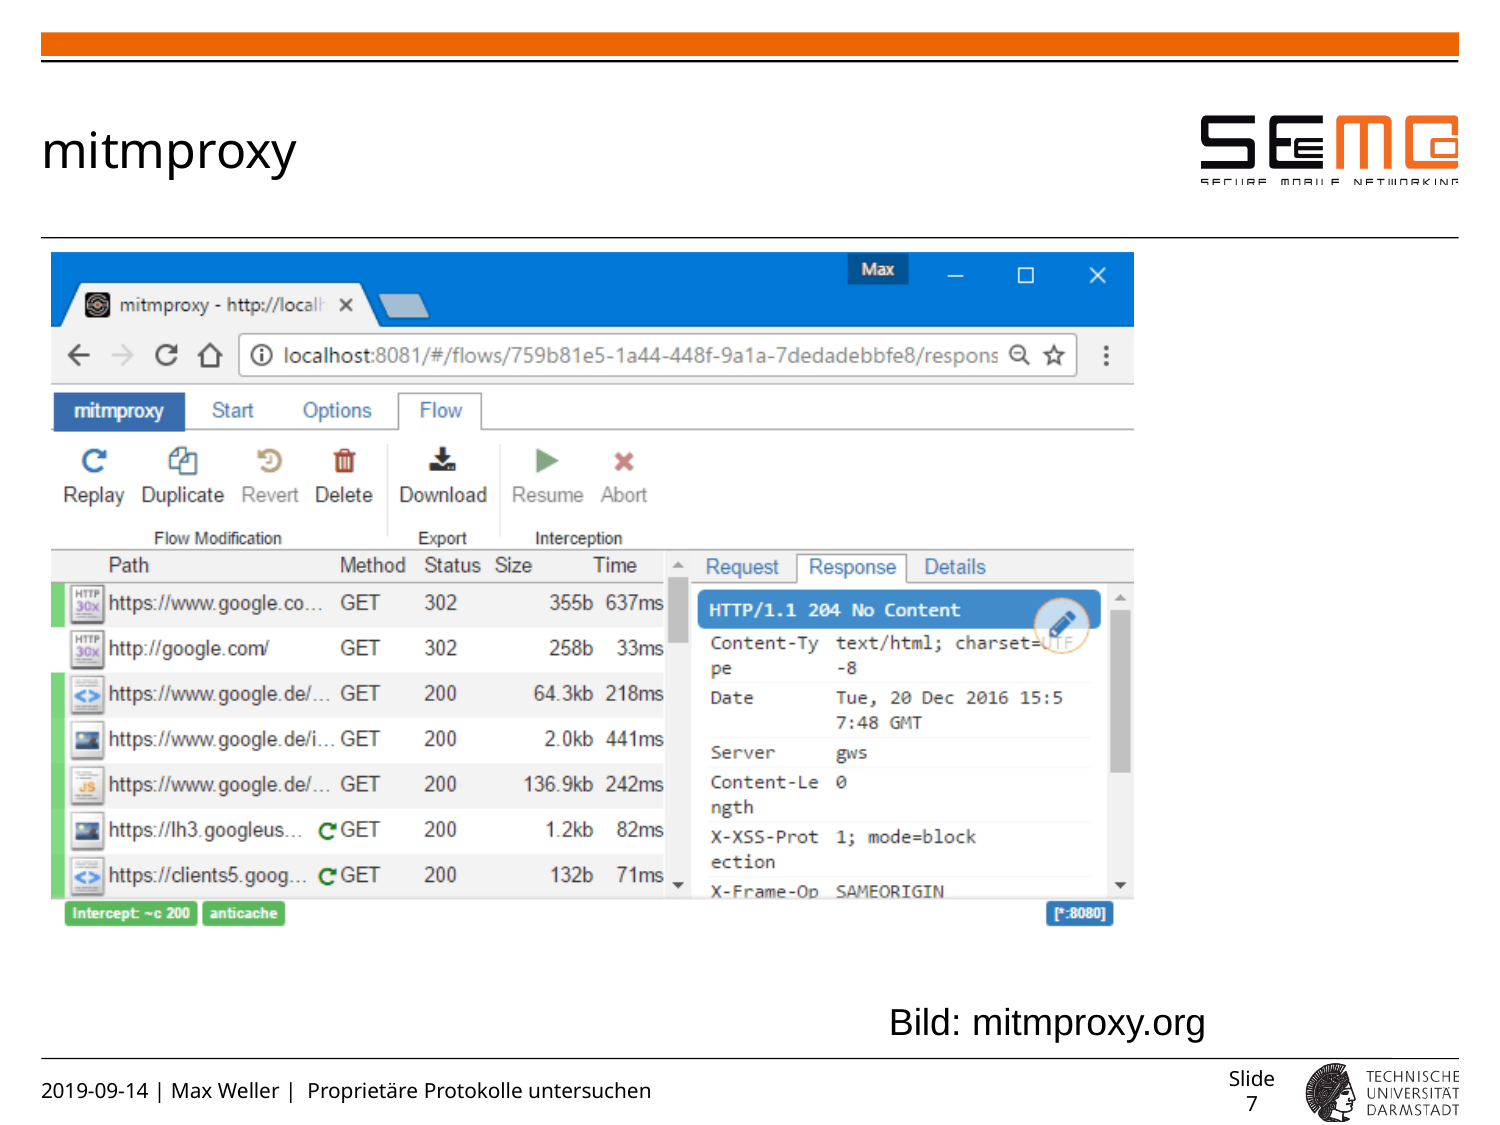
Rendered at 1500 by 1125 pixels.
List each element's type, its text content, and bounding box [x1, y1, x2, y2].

title mitmproxy [41, 80, 1164, 218]
text_box Bild: mitmproxy.org [874, 994, 1477, 1052]
picture [51, 252, 1134, 931]
